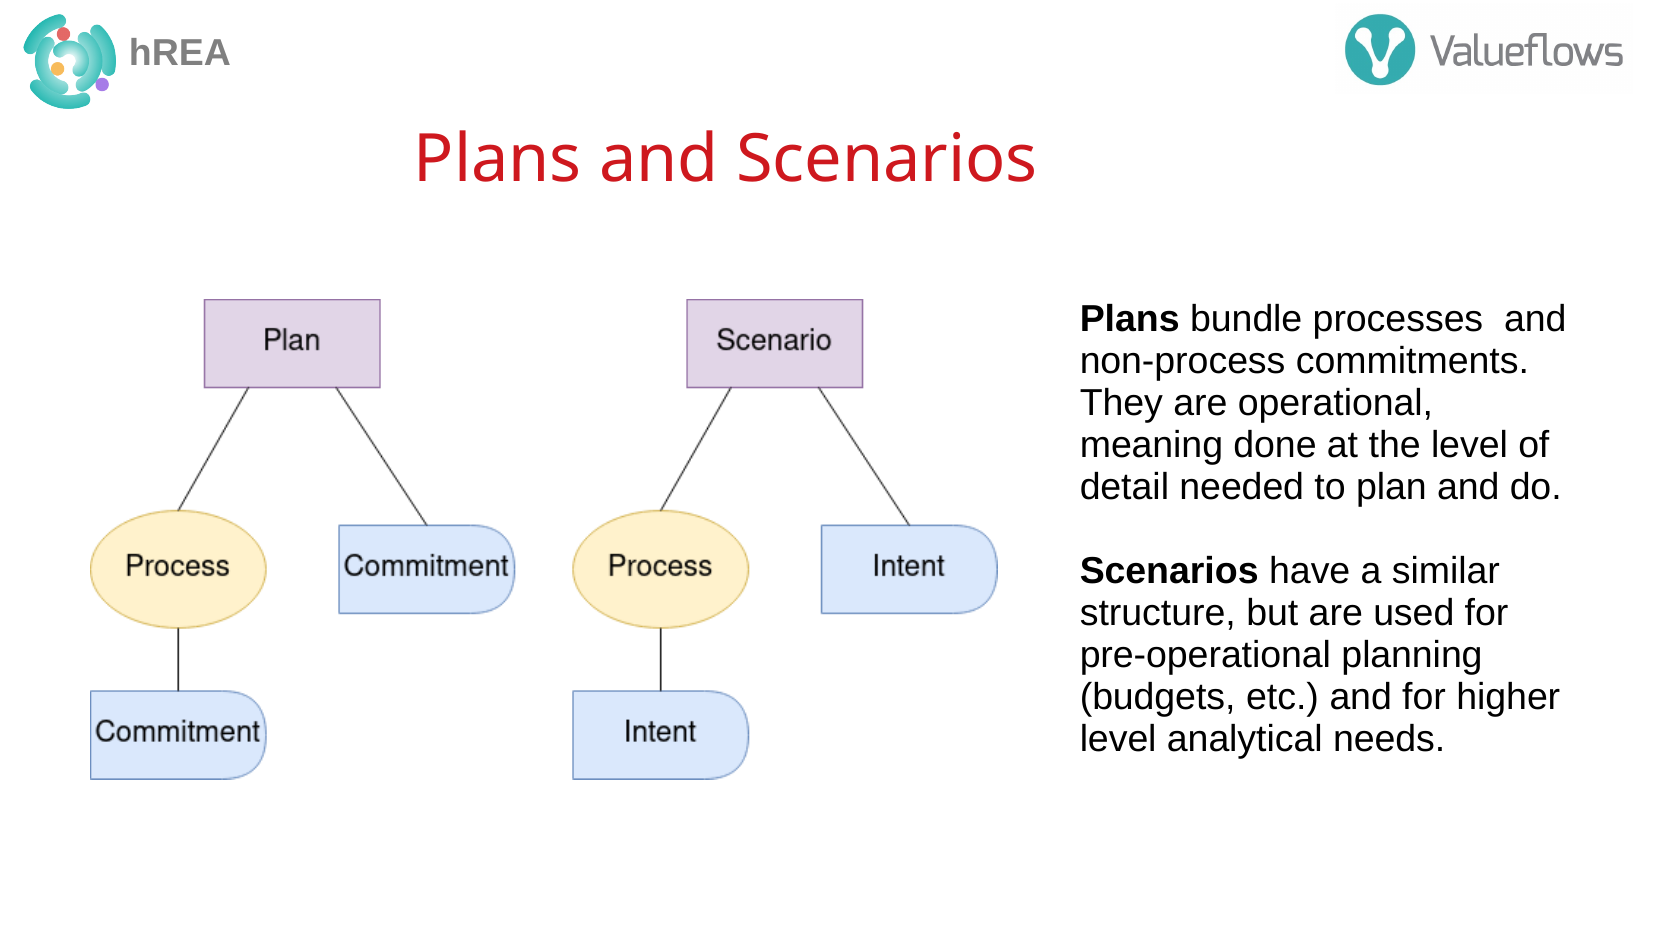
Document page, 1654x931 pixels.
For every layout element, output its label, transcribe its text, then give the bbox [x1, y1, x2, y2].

text_box Plans bundle processes and non-process commitments. They are operational, meaning done at the level of detail needed to plan and do. Scenarios have a similar structure, but are used for pre-operational planning (budgets, etc.) and for higher level analytical needs. [1065, 290, 1591, 768]
picture [21, 13, 116, 109]
picture [90, 299, 998, 780]
text_box Plans and Scenarios [44, 102, 1409, 193]
text_box hREA [114, 24, 250, 81]
picture [1335, 3, 1633, 94]
